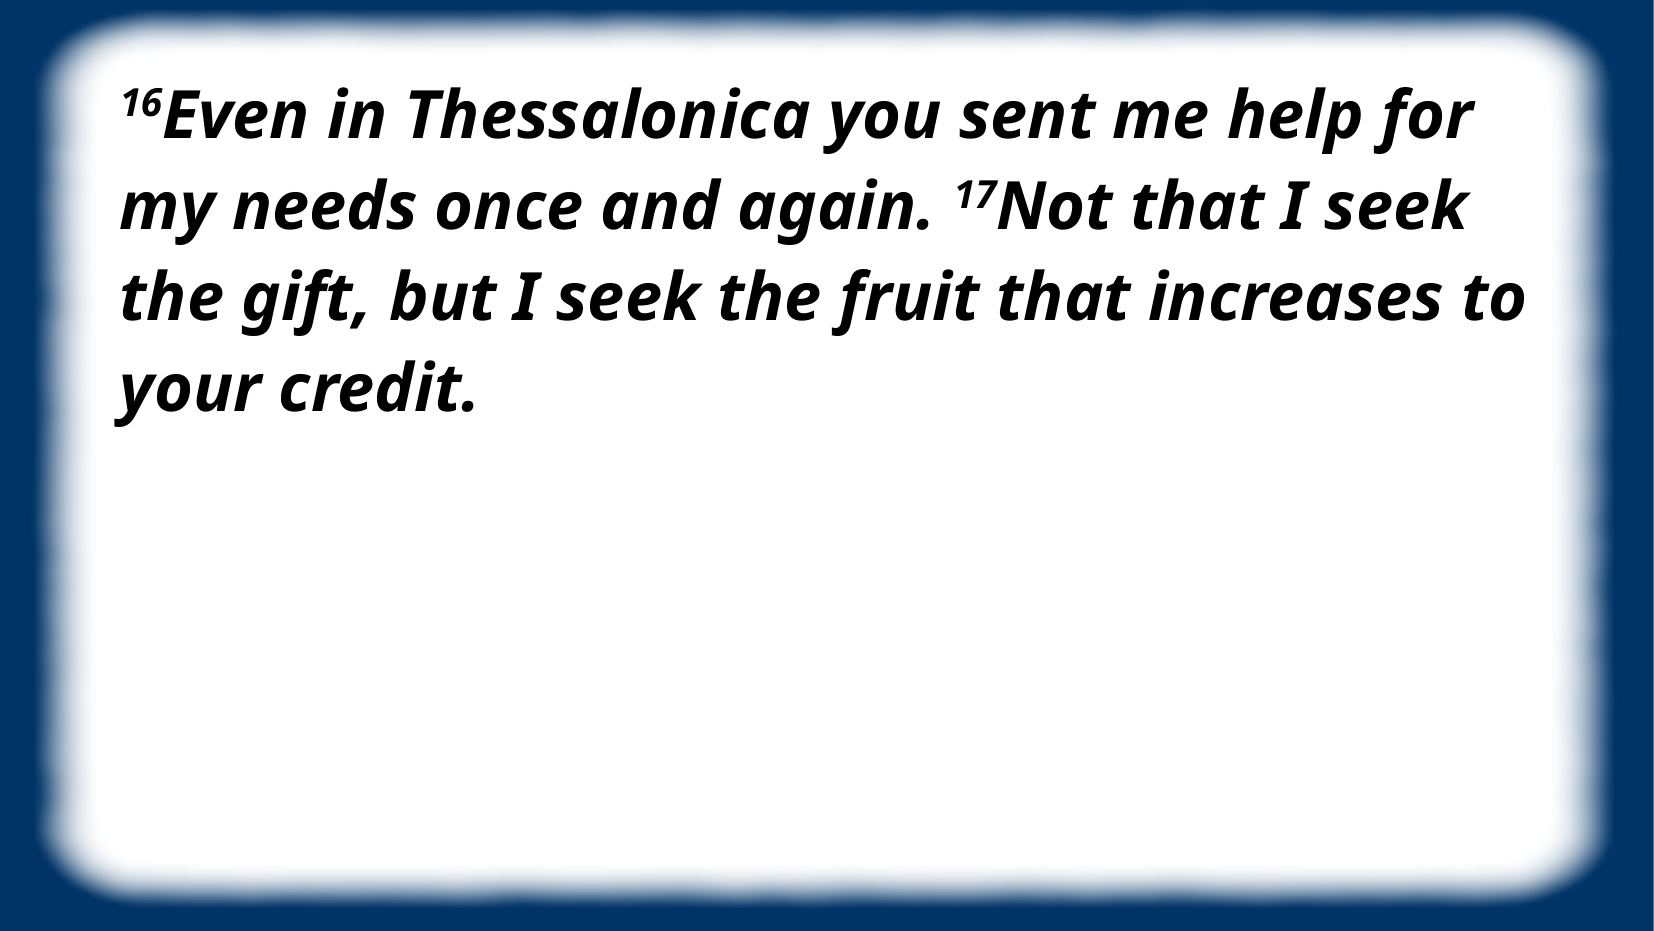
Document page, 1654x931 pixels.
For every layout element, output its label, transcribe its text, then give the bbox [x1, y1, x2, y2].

picture [0, 0, 1654, 931]
text_box 16Even in Thessalonica you sent me help for my needs once and again. 17Not that I seek the gift, but I seek the fruit that increases to your credit. [105, 60, 1546, 430]
